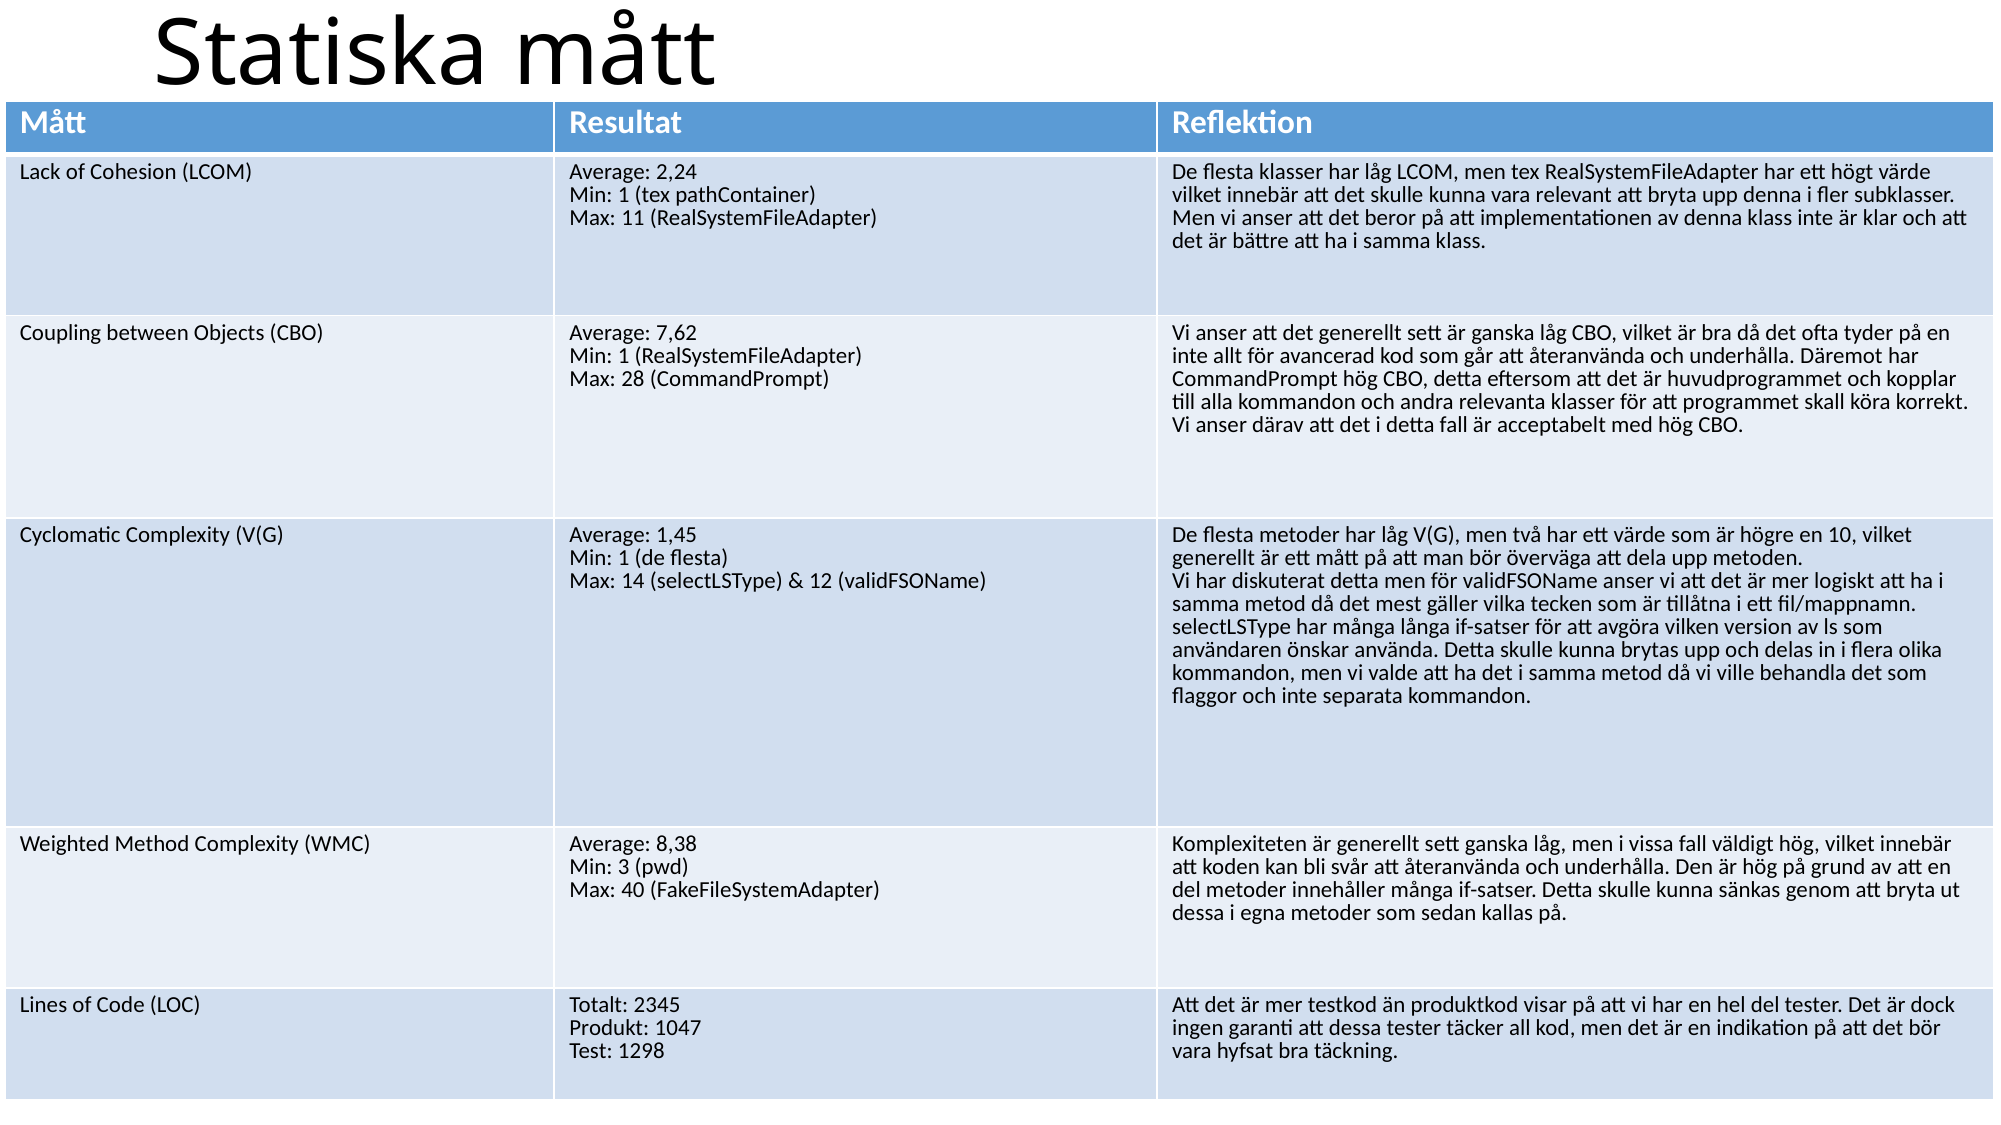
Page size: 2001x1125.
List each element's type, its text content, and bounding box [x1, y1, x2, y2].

table_cell Cyclomatic Complexity (V(G) [6, 519, 553, 826]
table_cell Average: 8,38 Min: 3 (pwd) Max: 40 (FakeFileSystemAdapter) [555, 828, 1156, 987]
table_header Resultat [555, 102, 1156, 152]
table_cell Average: 7,62 Min: 1 (RealSystemFileAdapter) Max: 28 (CommandPrompt) [555, 316, 1156, 517]
table_header Reflektion [1158, 102, 1993, 152]
table_cell Average: 1,45 Min: 1 (de flesta) Max: 14 (selectLSType) & 12 (validFSOName) [555, 519, 1156, 826]
table_cell Lack of Cohesion (LCOM) [6, 157, 553, 315]
table_header Mått [6, 102, 553, 152]
table_cell Komplexiteten är generellt sett ganska låg, men i vissa fall väldigt hög, vilket innebär att koden kan bli svår att återanvända och underhålla. Den är hög på grund av att en del metoder innehåller många if-satser. Detta skulle kunna sänkas genom att bryta ut dessa i egna metoder som sedan kallas på. [1158, 828, 1993, 987]
table_cell Weighted Method Complexity (WMC) [6, 828, 553, 987]
table_cell De flesta klasser har låg LCOM, men tex RealSystemFileAdapter har ett högt värde vilket innebär att det skulle kunna vara relevant att bryta upp denna i fler subklasser. Men vi anser att det beror på att implementationen av denna klass inte är klar och att det är bättre att ha i samma klass. [1158, 157, 1993, 315]
table_cell Vi anser att det generellt sett är ganska låg CBO, vilket är bra då det ofta tyder på en inte allt för avancerad kod som går att återanvända och underhålla. Däremot har CommandPrompt hög CBO, detta eftersom att det är huvudprogrammet och kopplar till alla kommandon och andra relevanta klasser för att programmet skall köra korrekt. Vi anser därav att det i detta fall är acceptabelt med hög CBO. [1158, 316, 1993, 517]
text_box Statiska mått [139, 0, 1864, 100]
table_cell Totalt: 2345 Produkt: 1047 Test: 1298 [555, 989, 1156, 1099]
table_cell Att det är mer testkod än produktkod visar på att vi har en hel del tester. Det är dock ingen garanti att dessa tester täcker all kod, men det är en indikation på att det bör vara hyfsat bra täckning. [1158, 989, 1993, 1099]
table_cell Coupling between Objects (CBO) [6, 316, 553, 517]
table_cell De flesta metoder har låg V(G), men två har ett värde som är högre en 10, vilket generellt är ett mått på att man bör överväga att dela upp metoden. Vi har diskuterat detta men för validFSOName anser vi att det är mer logiskt att ha i samma metod då det mest gäller vilka tecken som är tillåtna i ett fil/mappnamn. selectLSType har många långa if-satser för att avgöra vilken version av ls som användaren önskar använda. Detta skulle kunna brytas upp och delas in i flera olika kommandon, men vi valde att ha det i samma metod då vi ville behandla det som flaggor och inte separata kommandon. [1158, 519, 1993, 826]
table_cell Average: 2,24 Min: 1 (tex pathContainer) Max: 11 (RealSystemFileAdapter) [555, 157, 1156, 315]
table_cell Lines of Code (LOC) [6, 989, 553, 1099]
